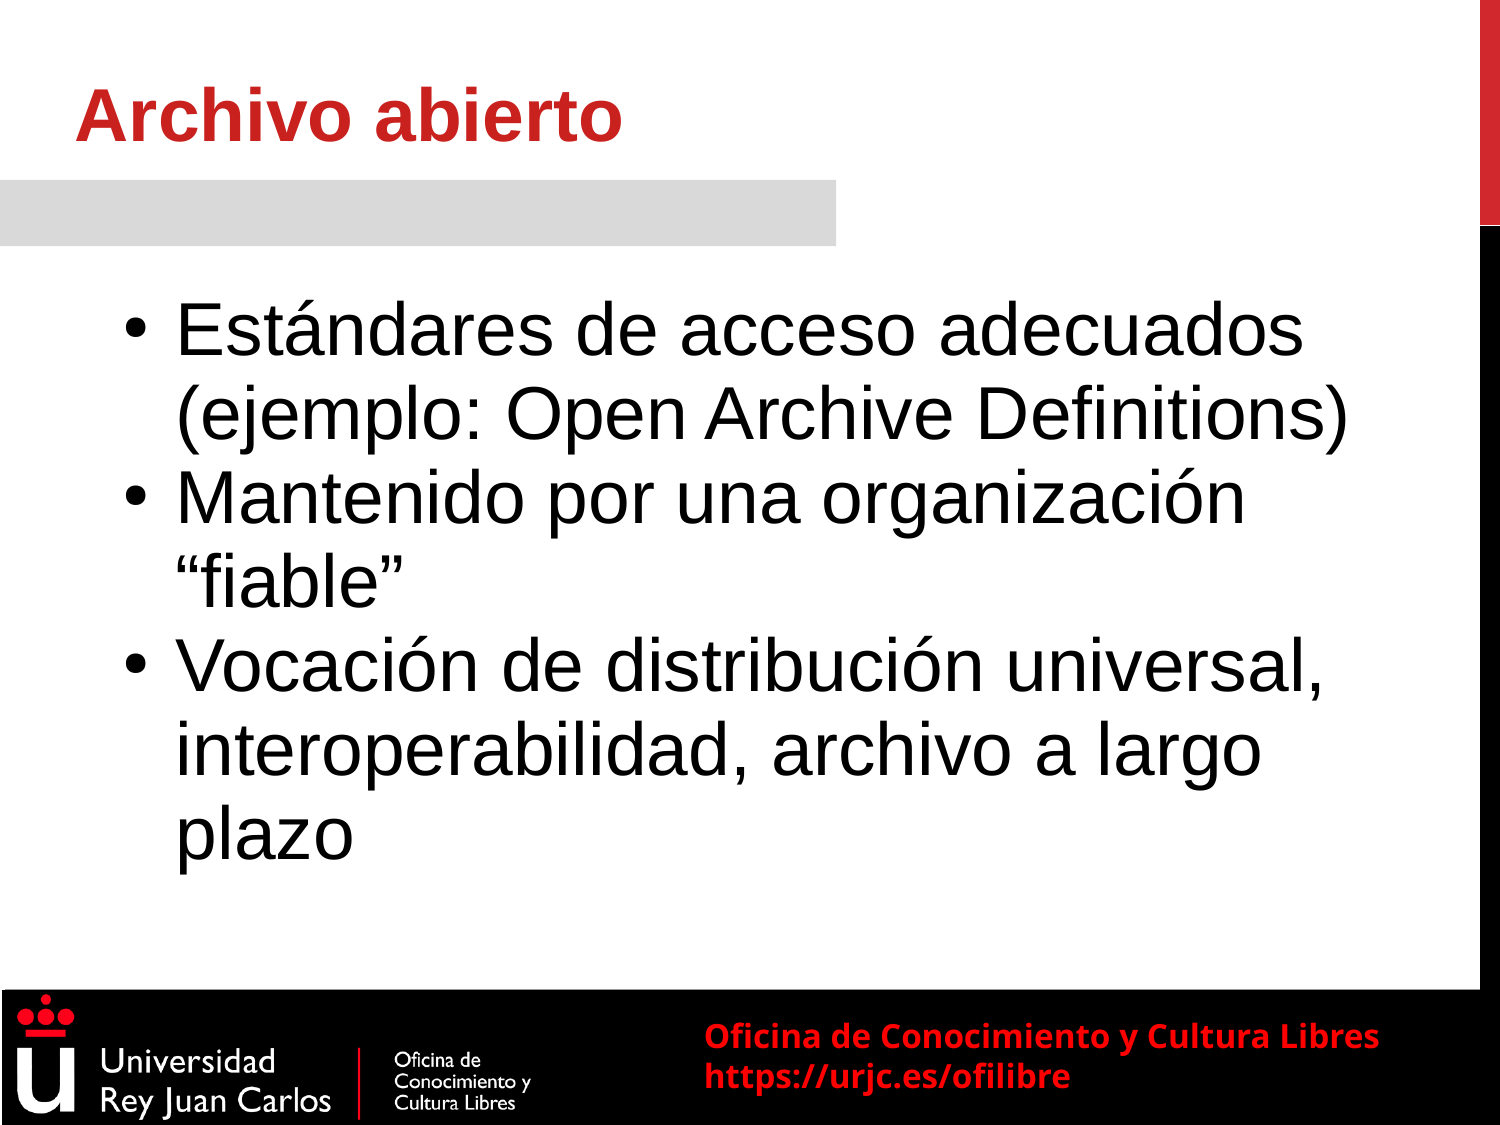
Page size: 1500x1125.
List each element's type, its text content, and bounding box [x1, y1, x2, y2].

picture [17, 994, 531, 1120]
title [75, 15, 1425, 172]
text_box Estándares de acceso adecuados (ejemplo: Open Archive Definitions) Mantenido por una organización “fiable” Vocación de distribución universal, interoperabilidad, archivo a largo plazo [90, 280, 1381, 967]
text_box Archivo abierto [60, 66, 691, 249]
